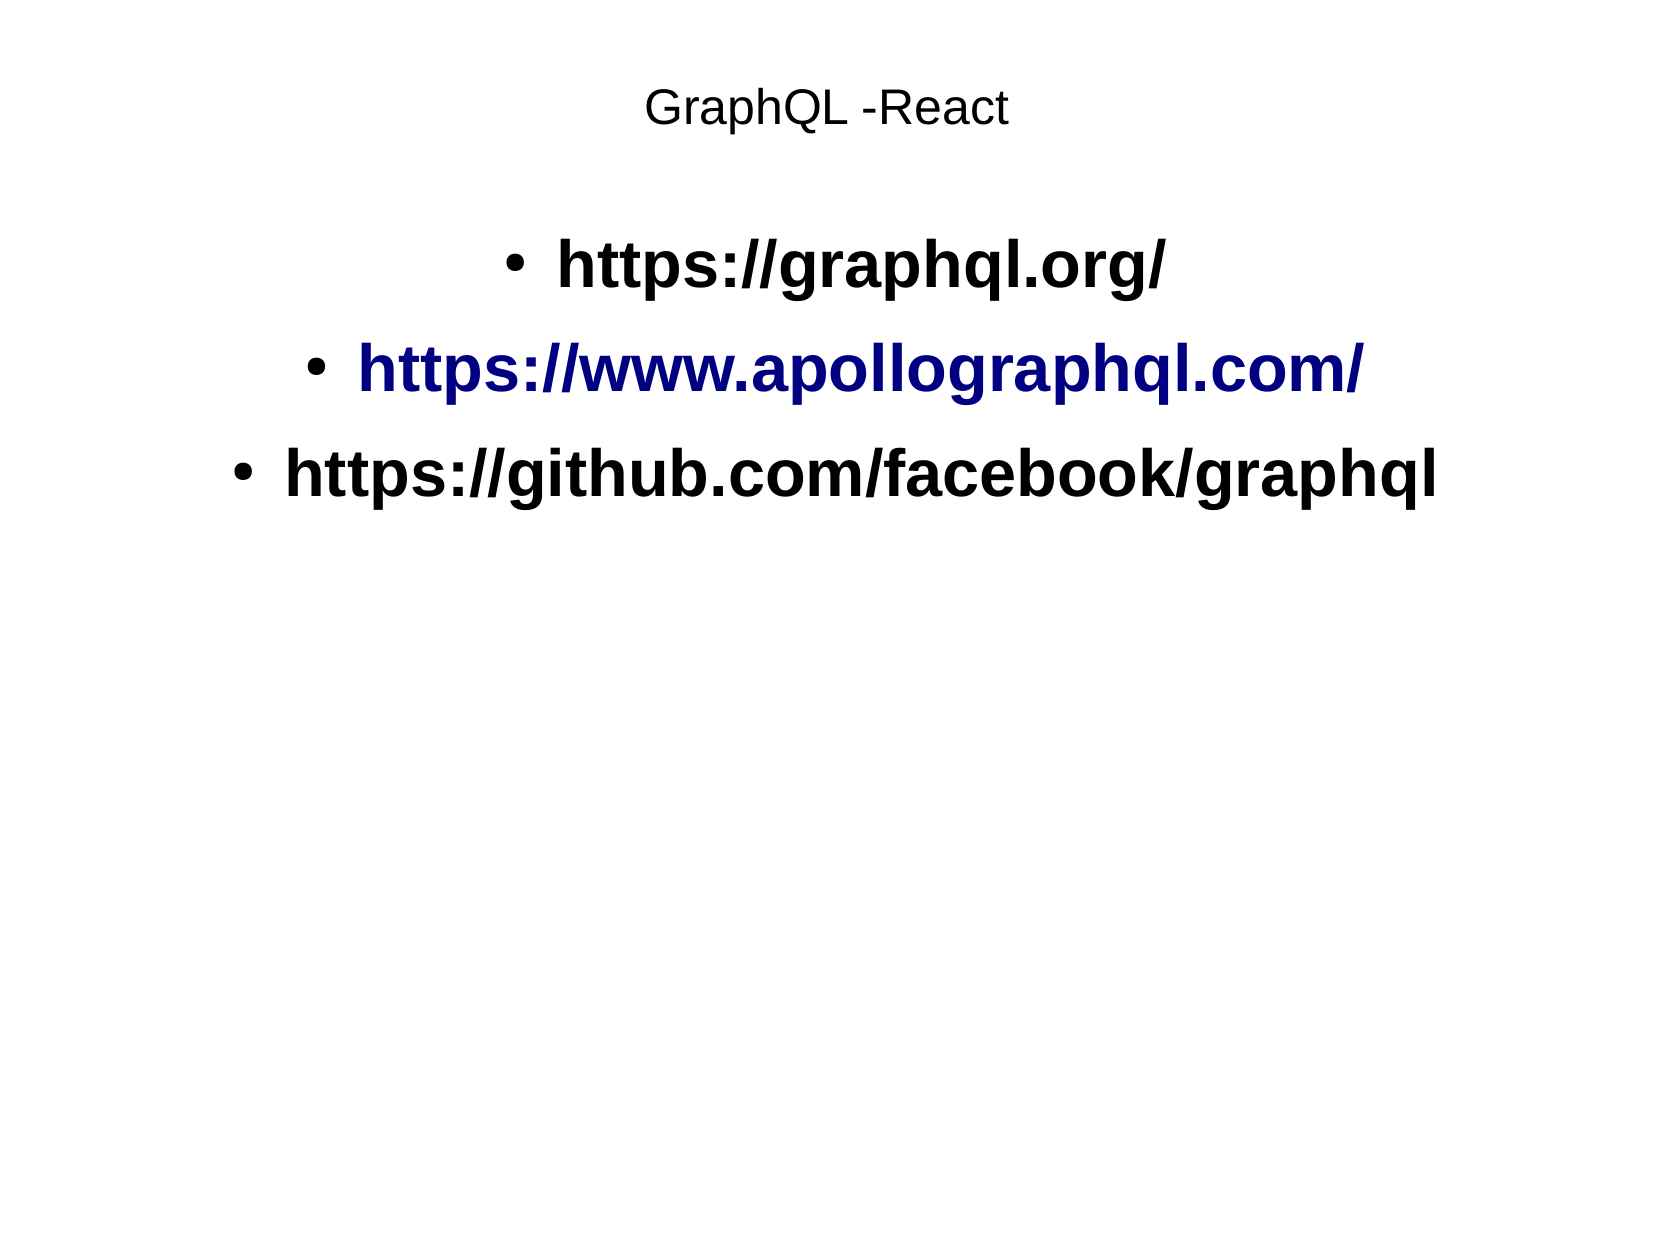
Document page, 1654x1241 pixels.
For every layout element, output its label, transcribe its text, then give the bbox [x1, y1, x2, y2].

list https://graphql.org/ https://www.apollographql.com/ https://github.com/facebook/graphql [82, 162, 1571, 1225]
title GraphQL -React [82, 49, 1571, 162]
